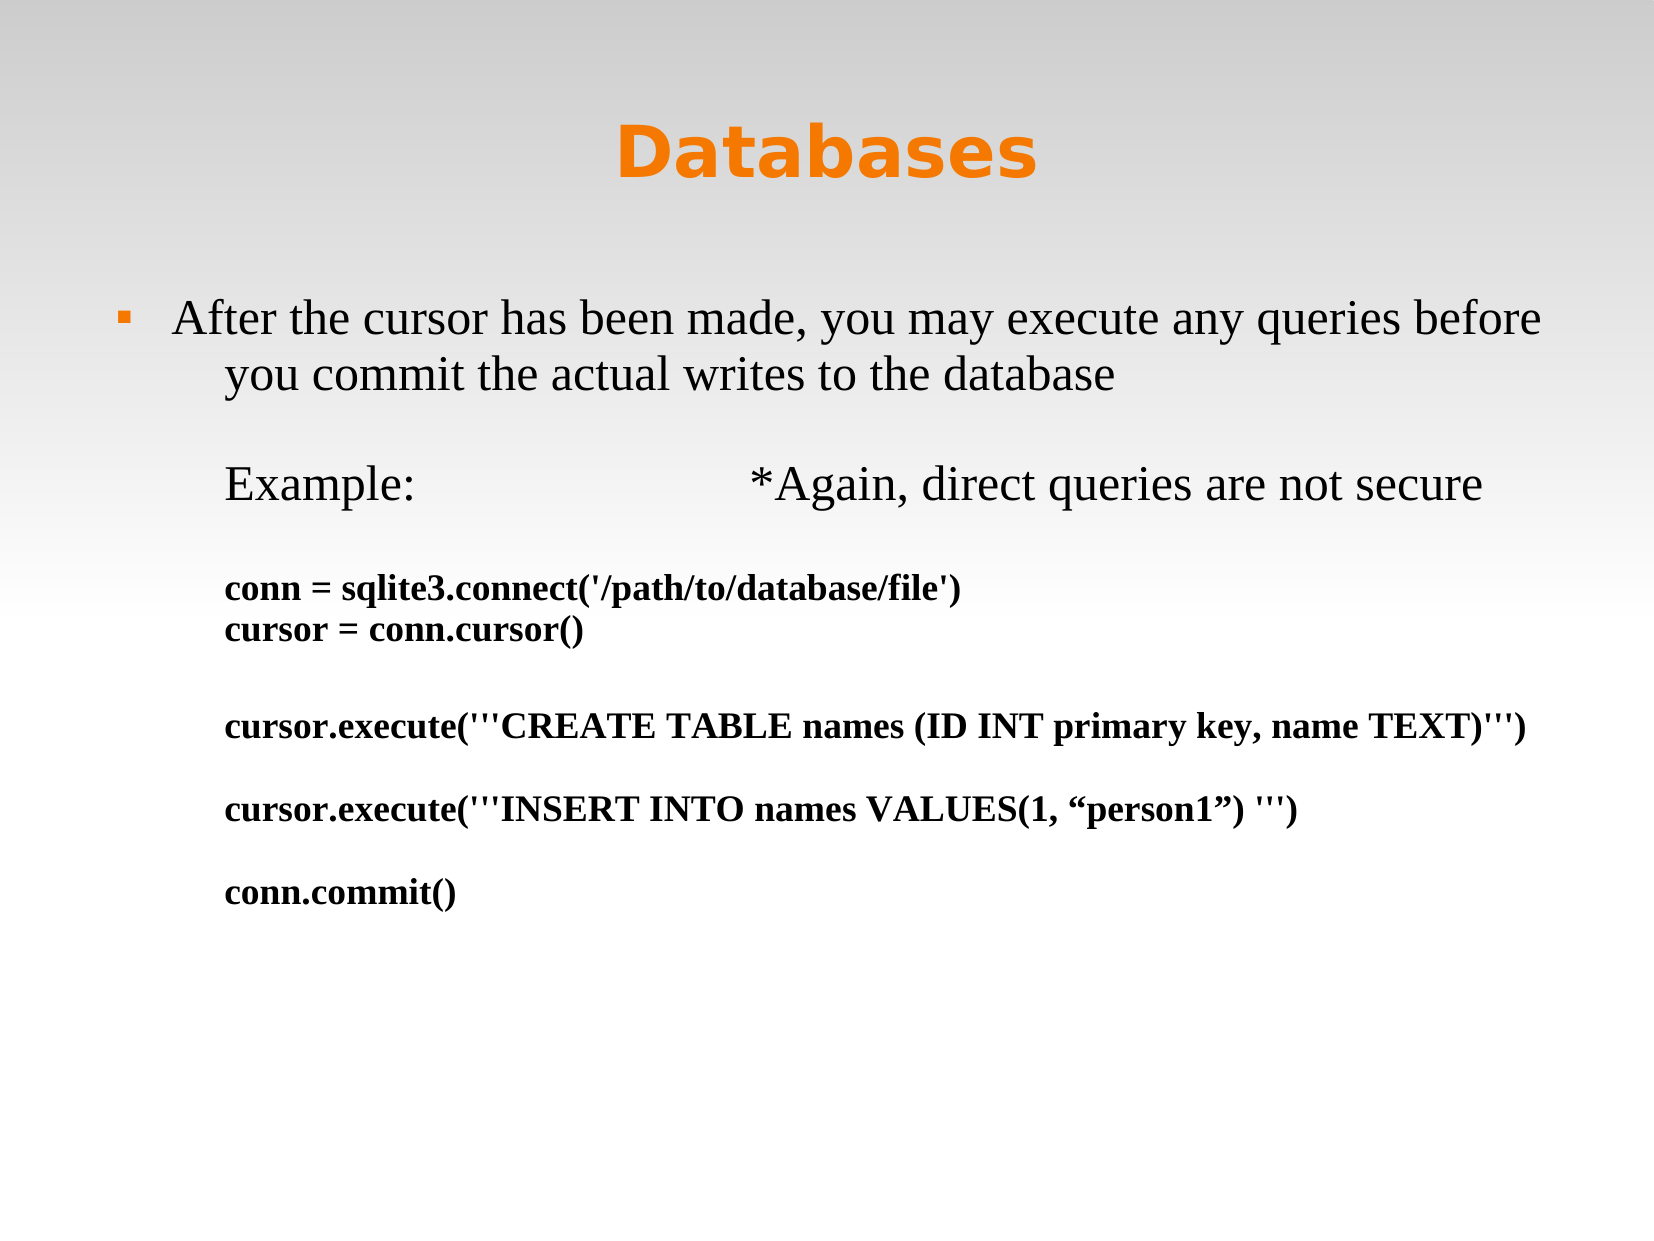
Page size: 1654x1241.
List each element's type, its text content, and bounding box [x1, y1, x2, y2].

title Databases [82, 49, 1571, 257]
list After the cursor has been made, you may execute any queries before you commit the actual writes to the database Example: *Again, direct queries are not secure conn = sqlite3.connect('/path/to/database/file') cursor = conn.cursor() cursor.execute('''CREATE TABLE names (ID INT primary key, name TEXT)''') cursor.execute('''INSERT INTO names VALUES(1, “person1”) ''') conn.commit() [82, 290, 1571, 1109]
